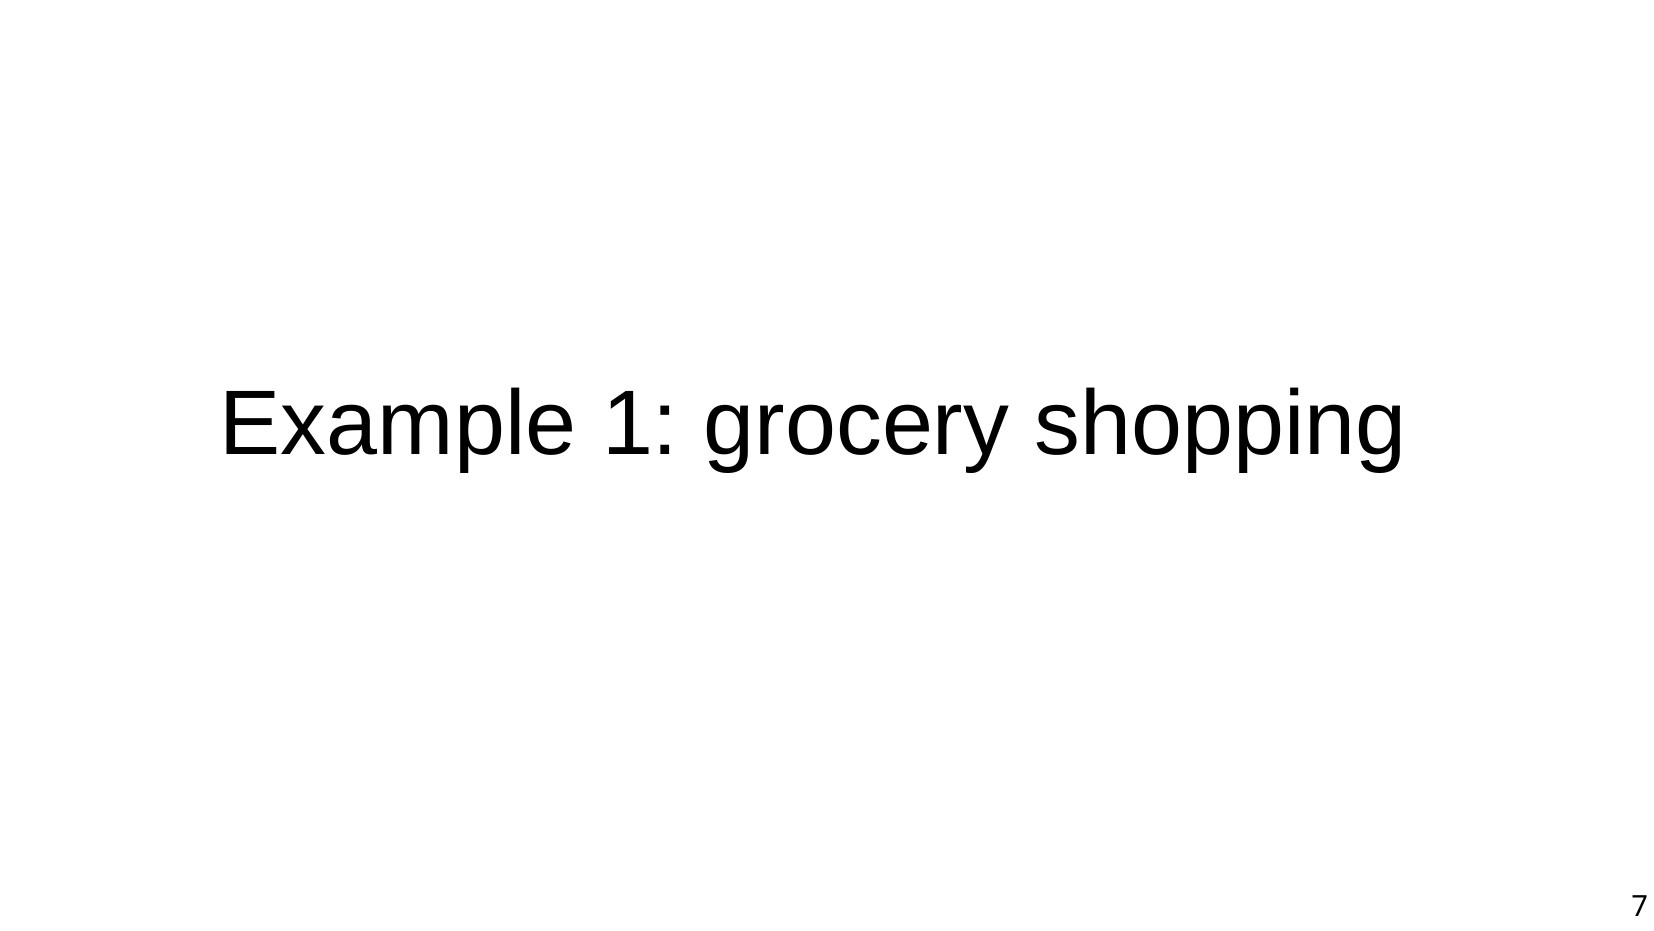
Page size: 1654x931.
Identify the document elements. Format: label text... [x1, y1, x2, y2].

title Example 1: grocery shopping [70, 345, 1559, 501]
